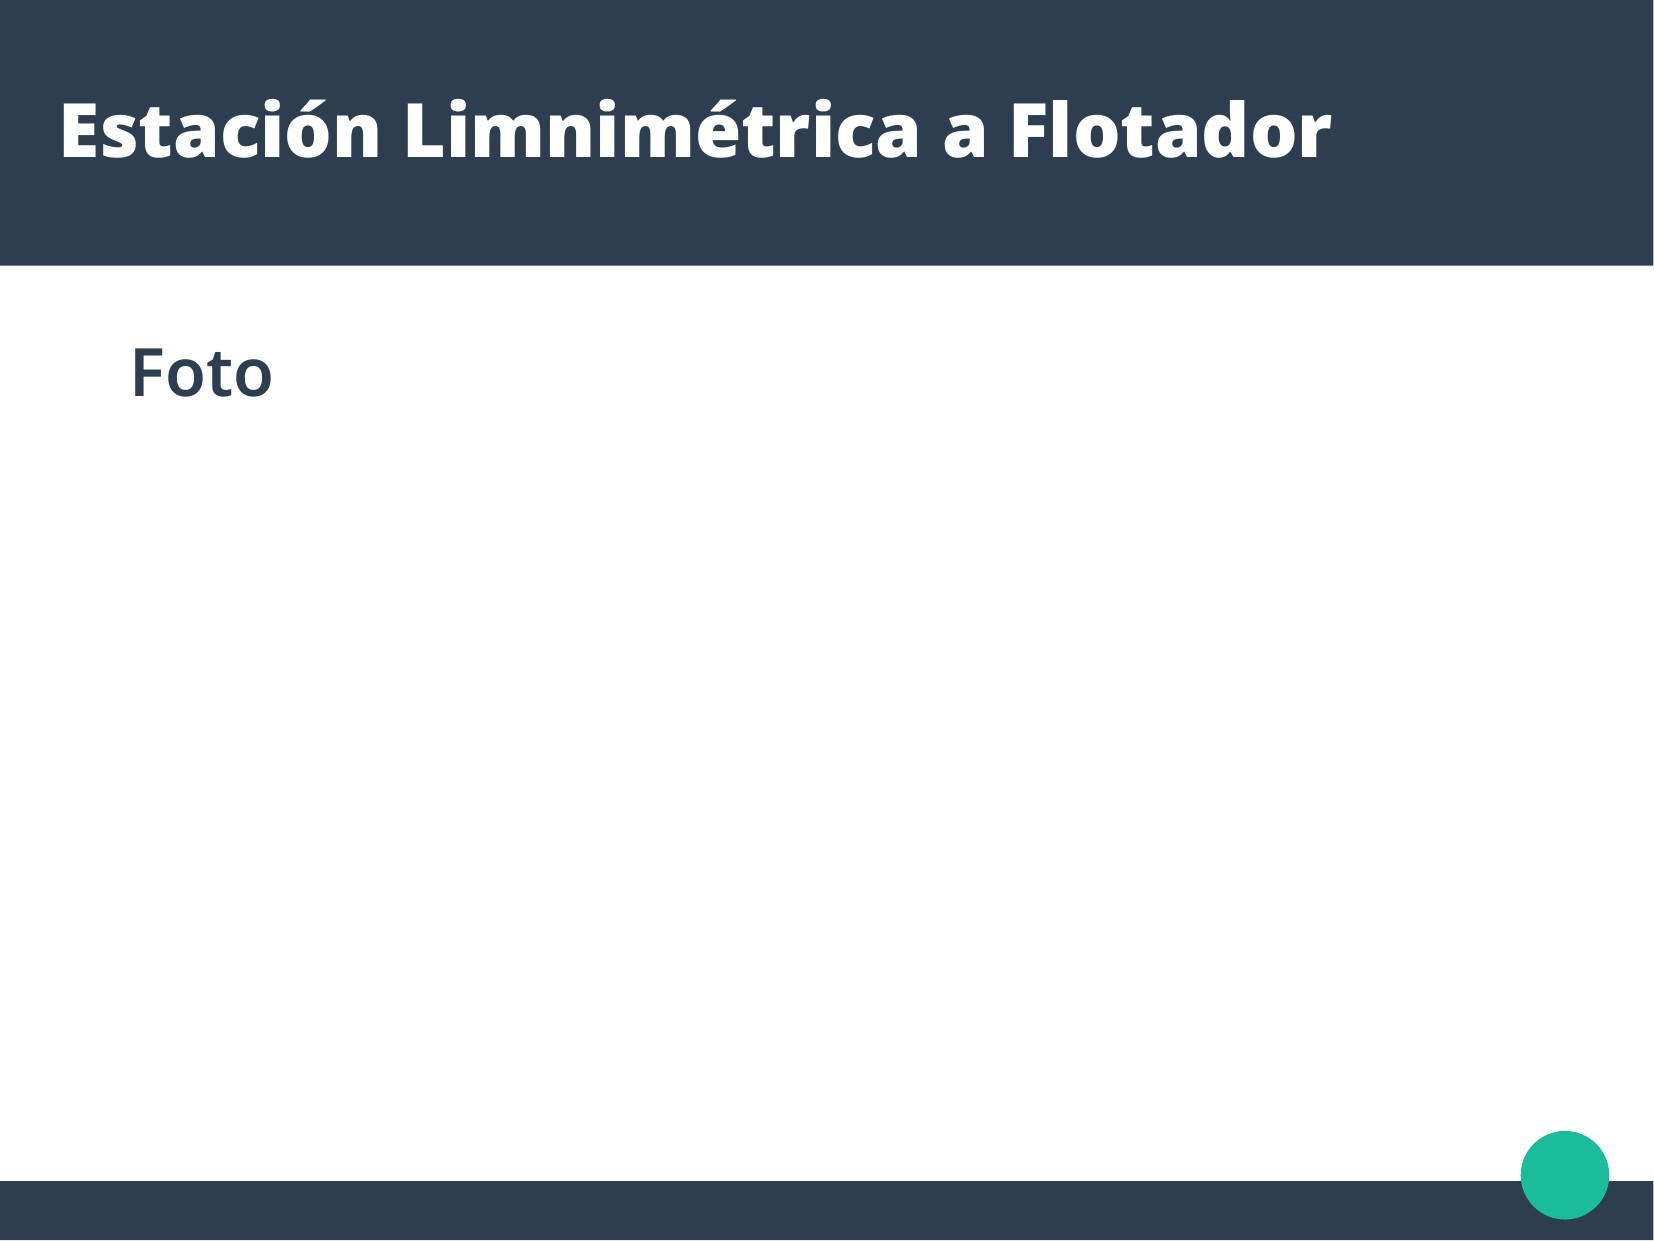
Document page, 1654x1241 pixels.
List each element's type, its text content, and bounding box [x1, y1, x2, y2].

list Foto [59, 324, 1595, 1152]
title Estación Limnimétrica a Flotador [59, 49, 1595, 207]
